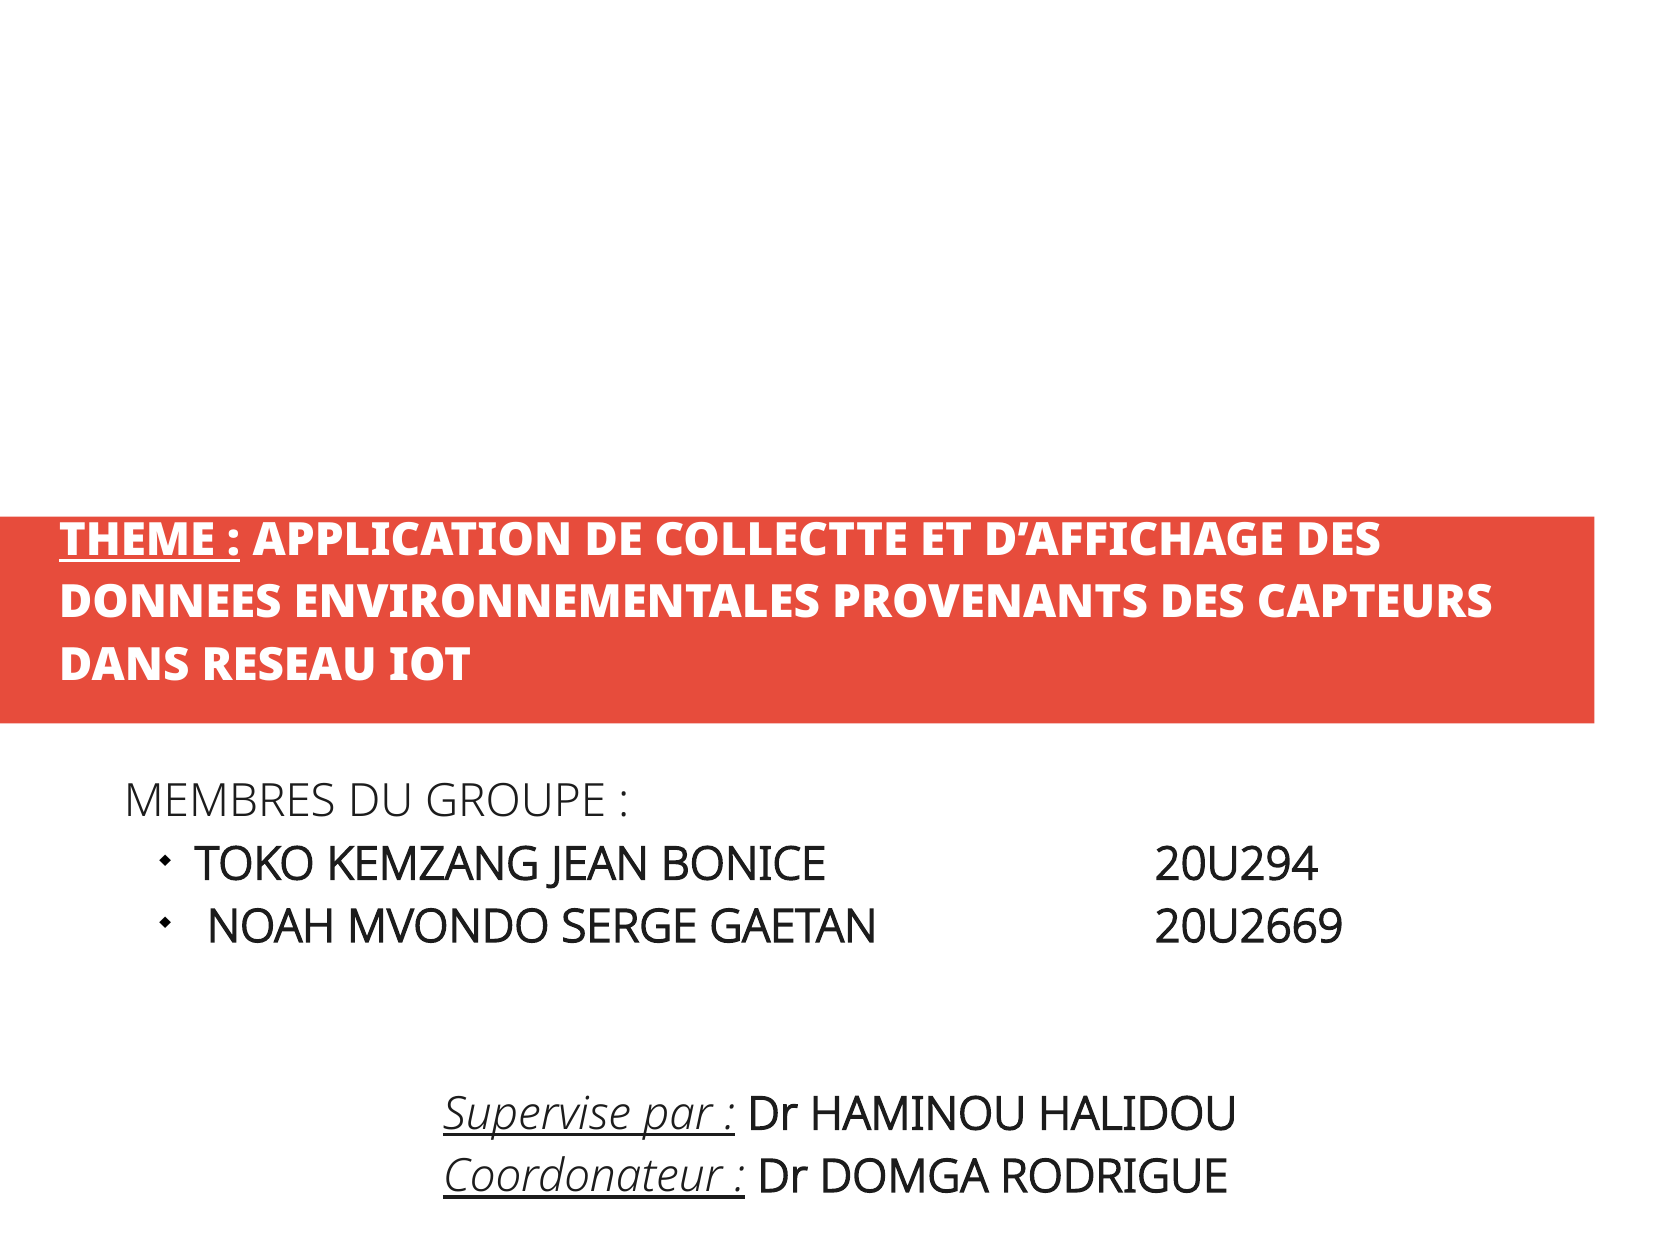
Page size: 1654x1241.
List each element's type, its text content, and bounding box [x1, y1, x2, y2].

title THEME : APPLICATION DE COLLECTTE ET D’AFFICHAGE DES DONNEES ENVIRONNEMENTALES PROVENANTS DES CAPTEURS DANS RESEAU IOT [59, 248, 1607, 694]
subtitle MEMBRES DU GROUPE : TOKO KEMZANG JEAN BONICE 20U294 NOAH MVONDO SERGE GAETAN 20U2669 Supervise par : Dr HAMINOU HALIDOU Coordonateur : Dr DOMGA RODRIGUE [88, 767, 1595, 1182]
